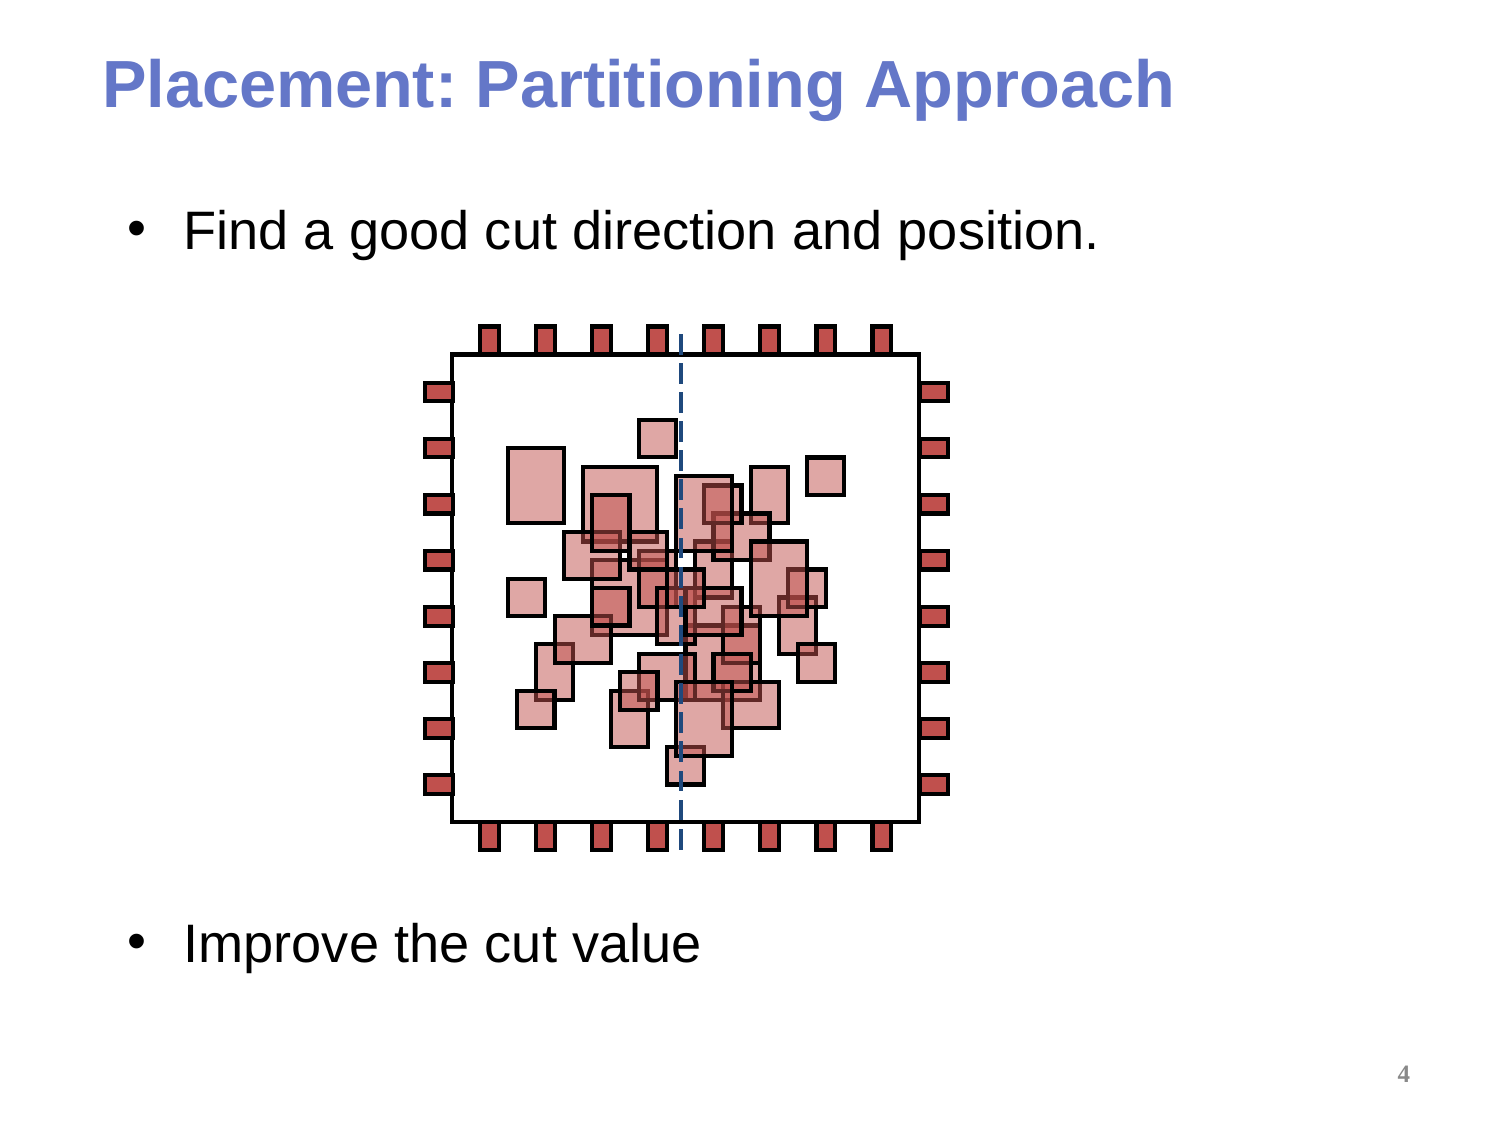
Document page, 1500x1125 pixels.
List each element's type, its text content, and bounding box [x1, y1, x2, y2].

text_box [507, 578, 546, 617]
text_box [425, 606, 454, 626]
text_box <number> [1074, 1042, 1426, 1103]
text_box [425, 550, 454, 570]
text_box [920, 494, 949, 514]
text_box [592, 326, 611, 355]
text_box Find a good cut direction and position. Improve the cut value [112, 187, 1413, 1000]
text_box Placement: Partitioning Approach [87, 37, 1426, 126]
text_box [920, 550, 949, 570]
text_box [760, 326, 779, 355]
text_box [920, 438, 949, 458]
text_box [535, 326, 555, 355]
text_box [704, 326, 723, 355]
text_box [425, 775, 454, 794]
text_box [592, 821, 611, 850]
text_box [479, 326, 499, 355]
text_box [479, 821, 499, 850]
text_box [638, 419, 677, 458]
text_box [872, 821, 892, 850]
text_box [806, 457, 845, 495]
text_box [920, 606, 949, 626]
text_box [920, 663, 949, 682]
text_box [425, 719, 454, 738]
text_box [816, 326, 836, 355]
text_box [920, 382, 949, 402]
text_box [425, 663, 454, 682]
text_box [920, 719, 949, 738]
text_box [517, 466, 836, 785]
text_box [760, 821, 779, 850]
text_box [425, 494, 454, 514]
text_box [535, 821, 555, 850]
text_box [648, 326, 667, 355]
text_box [816, 821, 836, 850]
text_box [872, 326, 892, 355]
text_box [507, 447, 564, 523]
text_box [425, 382, 454, 402]
text_box [648, 821, 667, 850]
text_box [425, 438, 454, 458]
text_box [920, 775, 949, 794]
text_box [704, 821, 723, 850]
